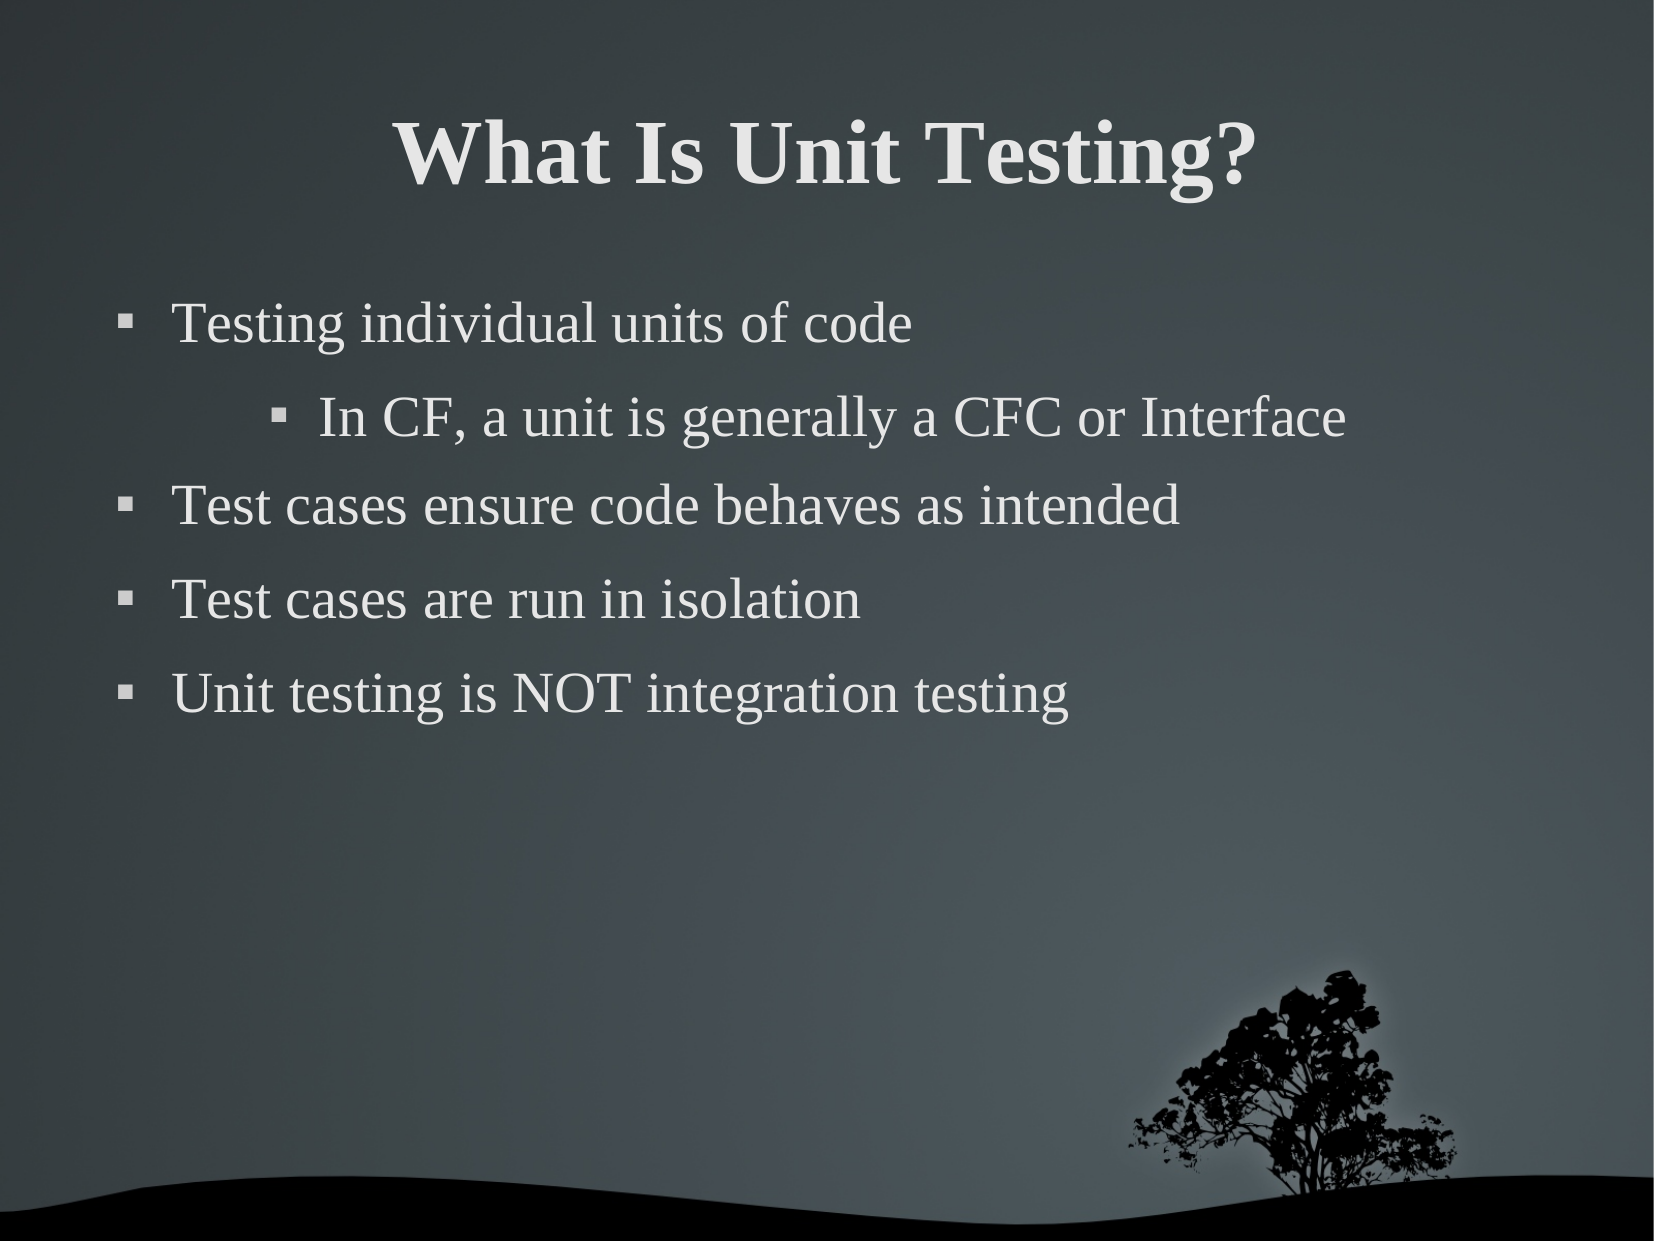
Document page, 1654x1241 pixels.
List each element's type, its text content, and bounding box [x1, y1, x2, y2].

title What Is Unit Testing? [82, 49, 1571, 257]
list Testing individual units of code In CF, a unit is generally a CFC or Interface Test cases ensure code behaves as intended Test cases are run in isolation Unit testing is NOT integration testing [82, 290, 1571, 1109]
picture [0, 0, 1654, 1241]
